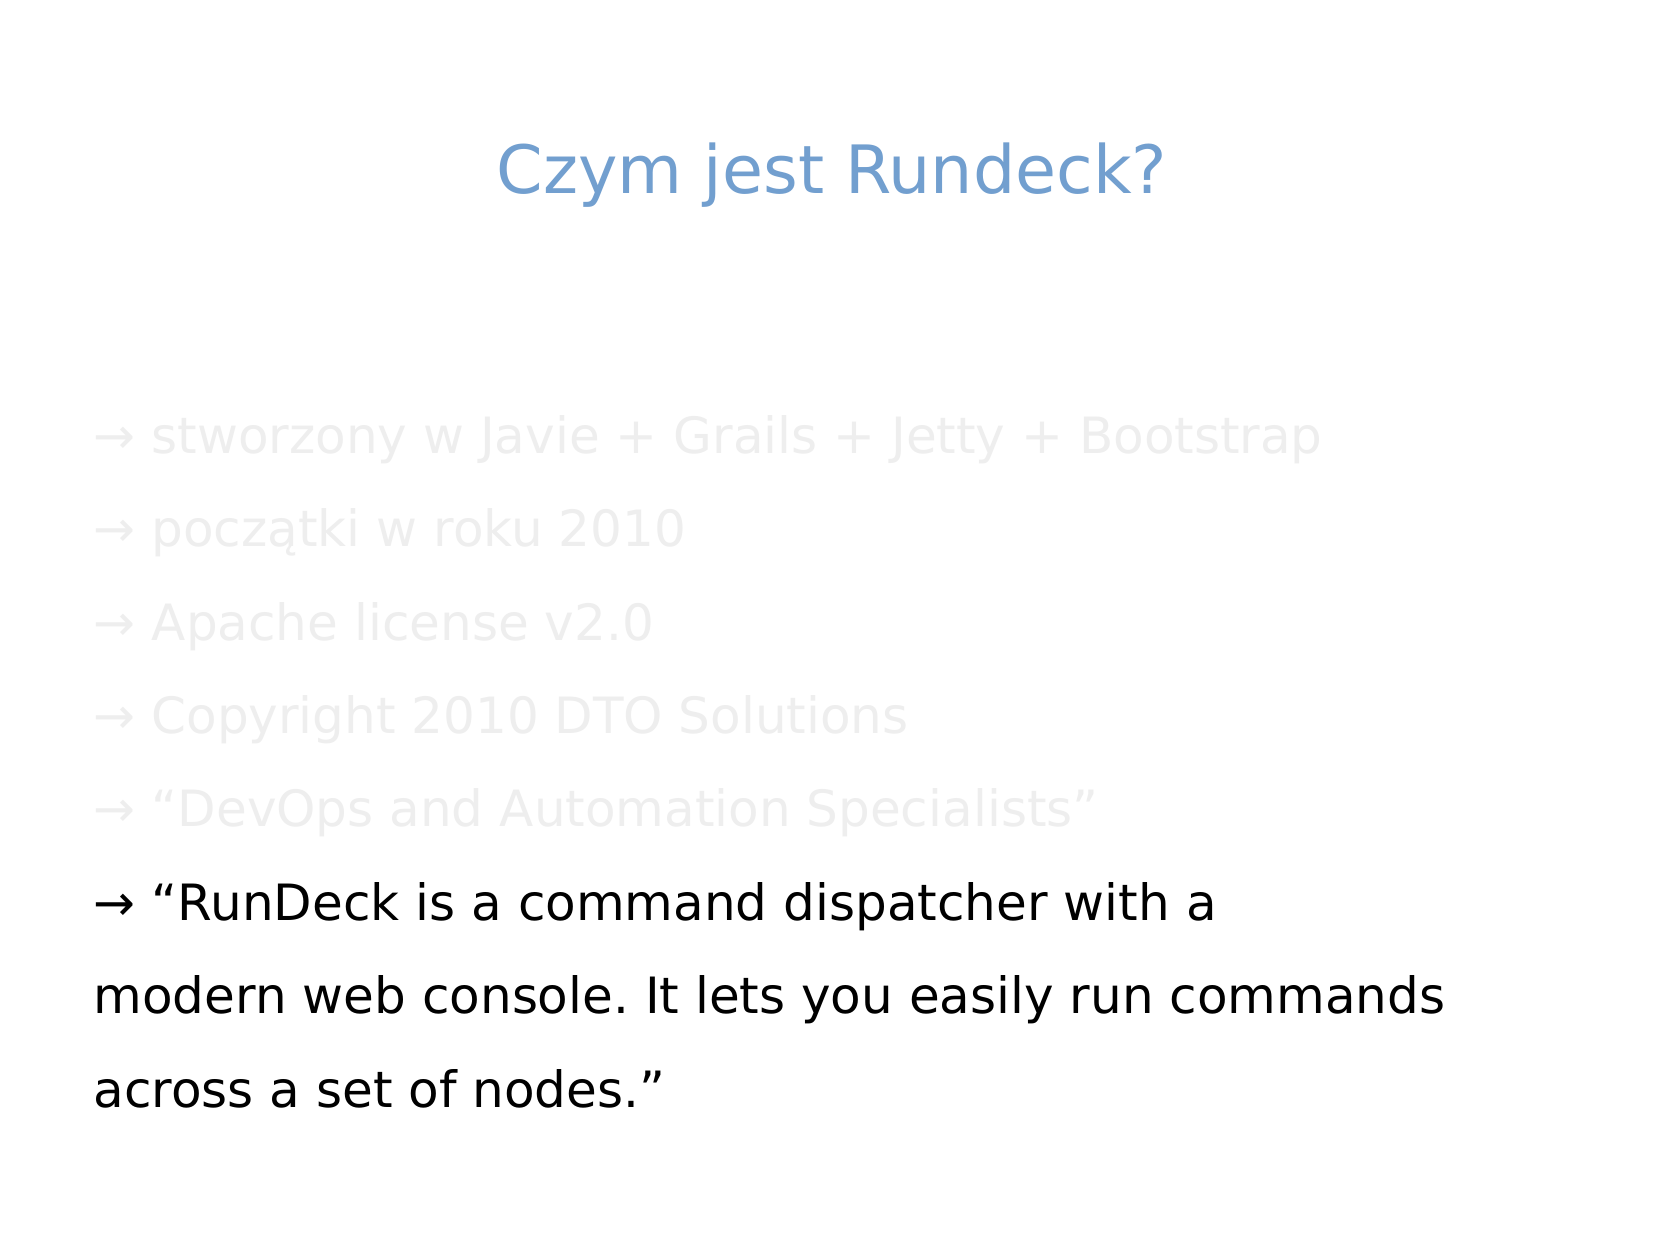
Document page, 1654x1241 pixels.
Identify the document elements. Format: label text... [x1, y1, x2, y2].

text_box Czym jest Rundeck? [482, 123, 1183, 217]
text_box → stworzony w Javie + Grails + Jetty + Bootstrap → początki w roku 2010 → Apache license v2.0 → Copyright 2010 DTO Solutions → “DevOps and Automation Specialists” → “RunDeck is a command dispatcher with a modern web console. It lets you easily run commands across a set of nodes.” [79, 399, 1575, 1127]
